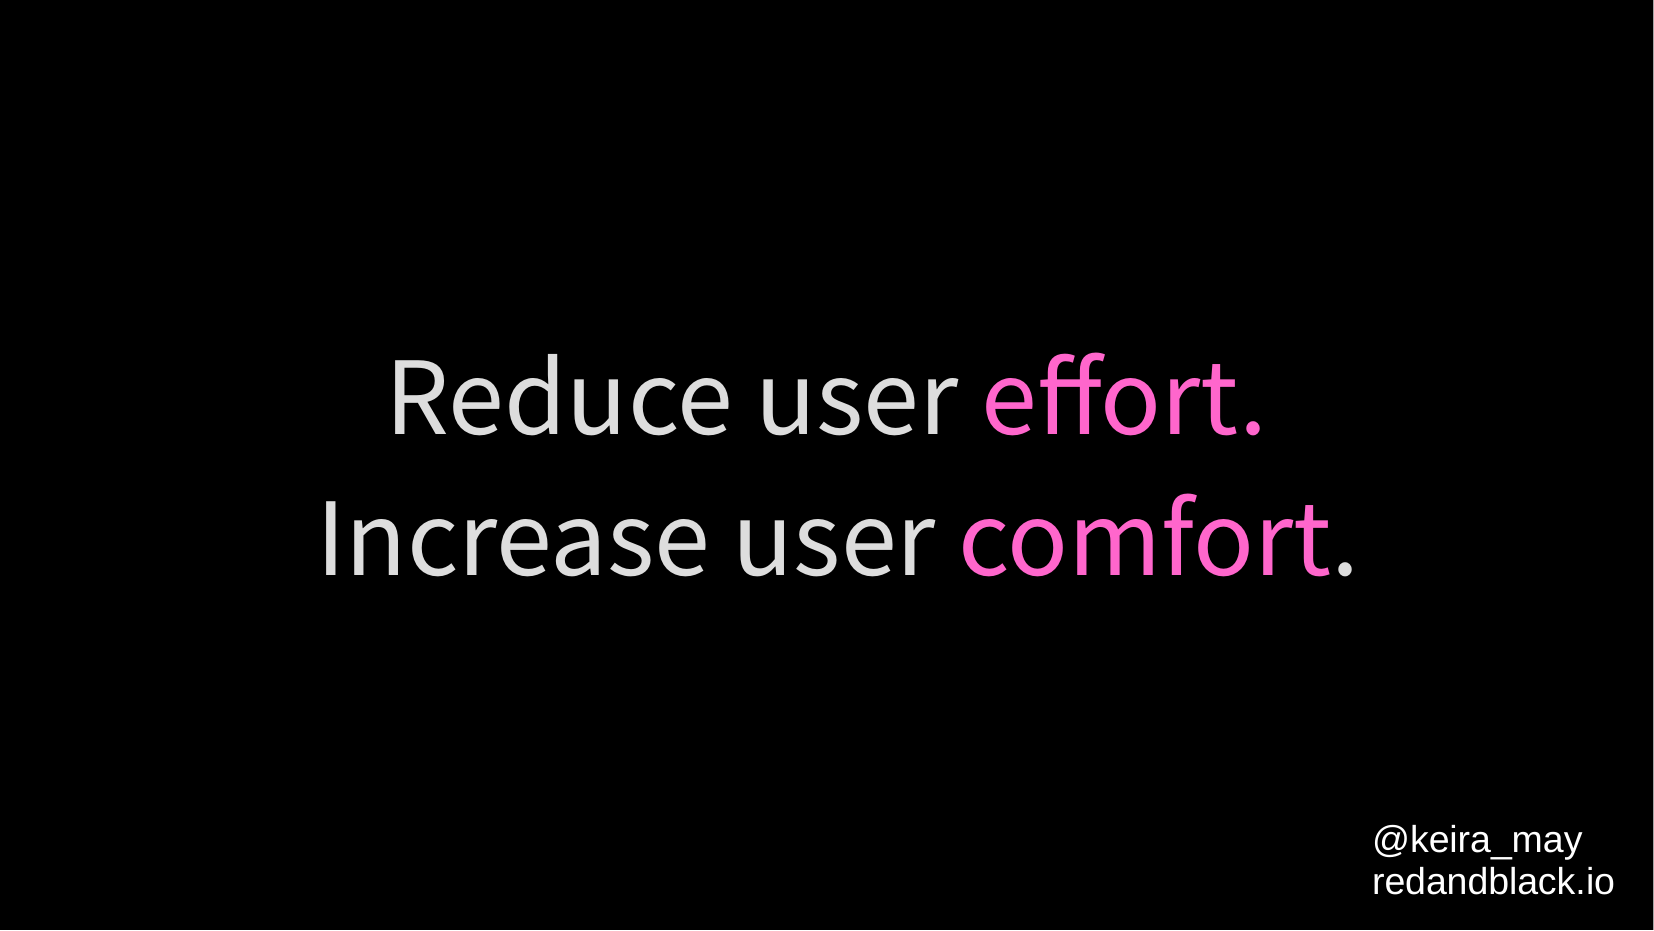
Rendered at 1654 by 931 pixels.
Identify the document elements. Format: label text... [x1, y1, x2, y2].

title Reduce user effort. Increase user comfort. [0, 0, 1654, 931]
text_box @keira_may redandblack.io [1357, 810, 1631, 910]
